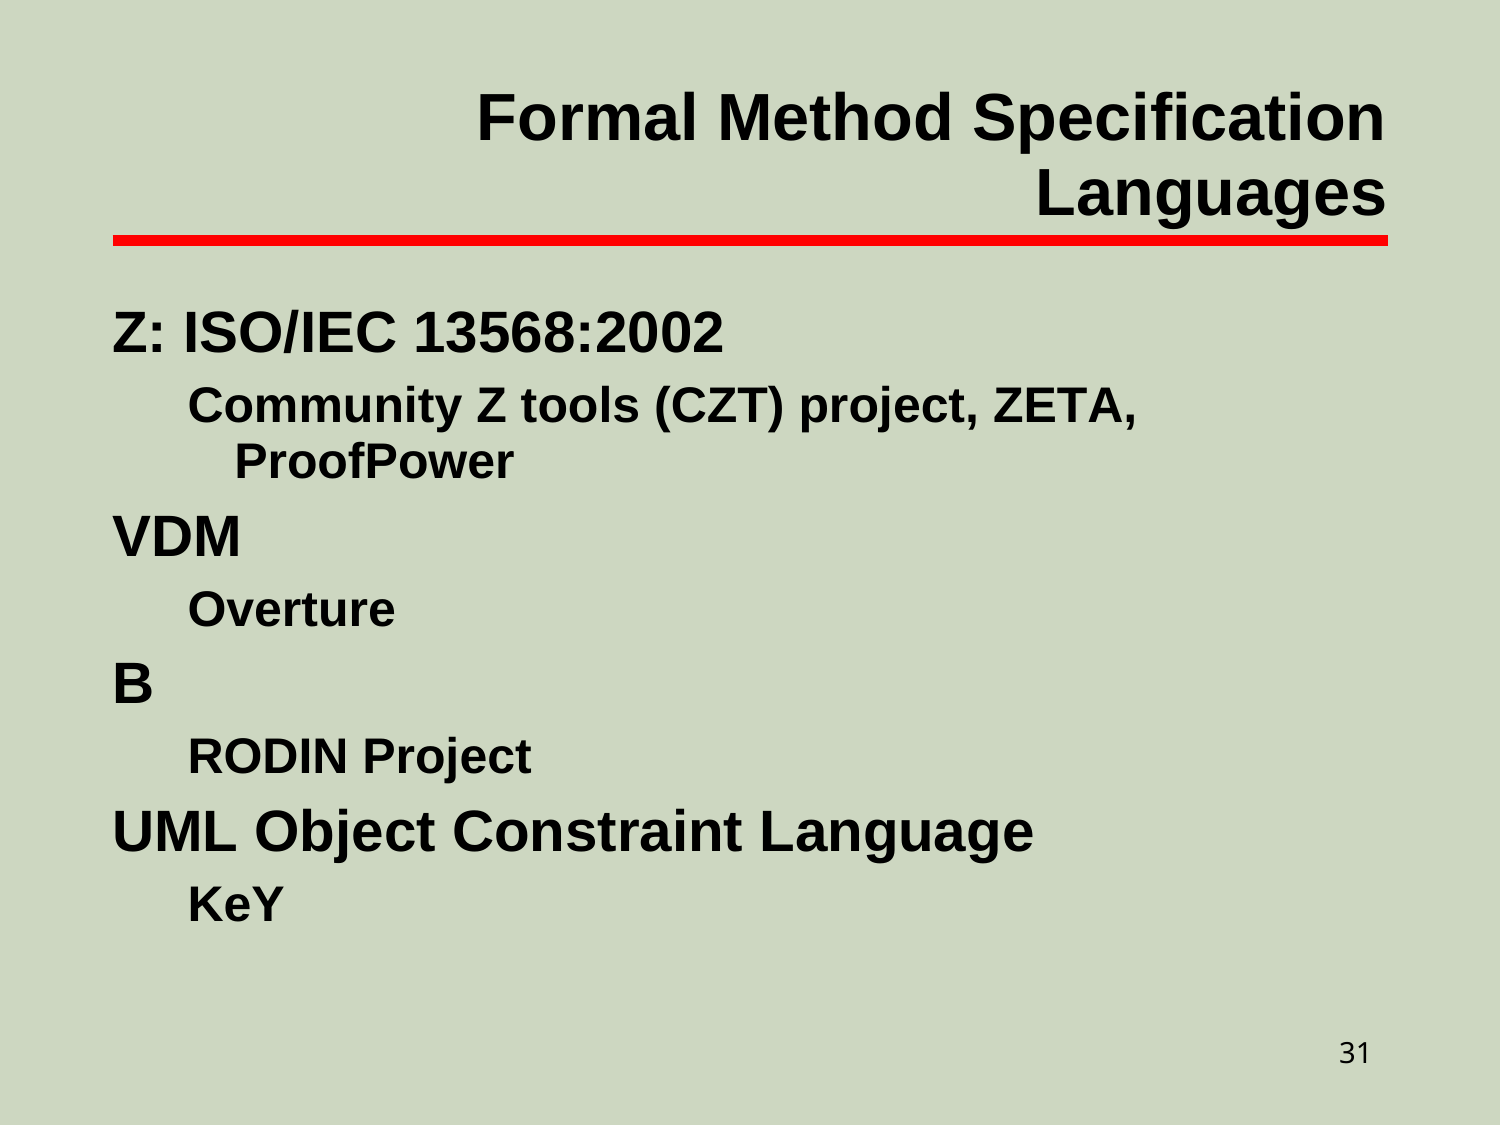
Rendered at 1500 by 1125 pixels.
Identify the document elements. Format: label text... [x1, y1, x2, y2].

title Formal Method Specification Languages [337, 79, 1388, 230]
list Z: ISO/IEC 13568:2002 Community Z tools (CZT) project, ZETA, ProofPower VDM Overture B RODIN Project UML Object Constraint Language KeY [112, 299, 1388, 1111]
